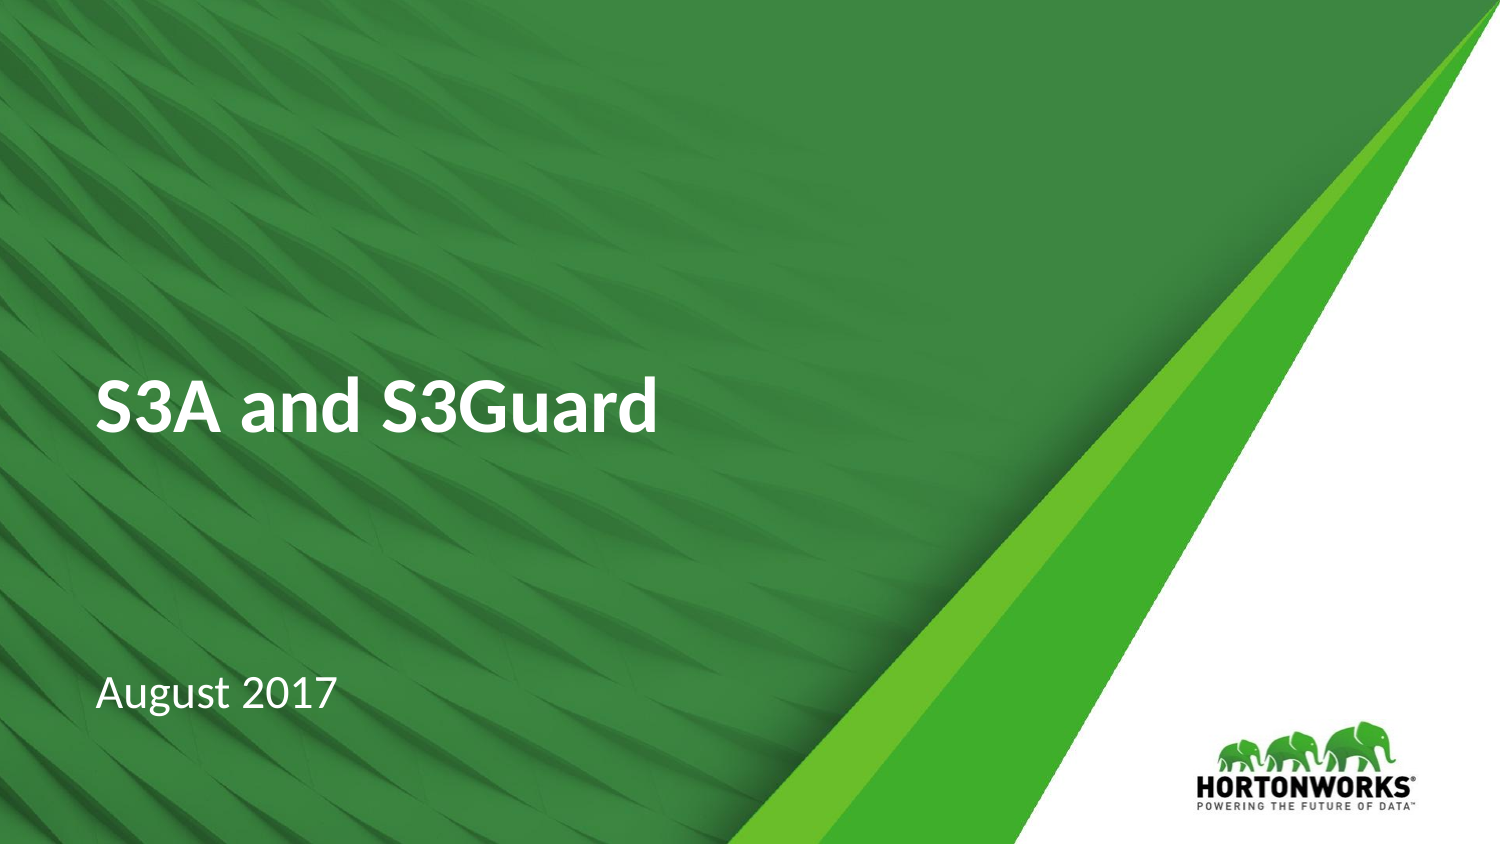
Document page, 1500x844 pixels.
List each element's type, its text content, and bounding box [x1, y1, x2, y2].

list August 2017 [86, 660, 871, 709]
picture [0, 0, 1500, 844]
title S3A and S3Guard [86, 116, 1189, 458]
